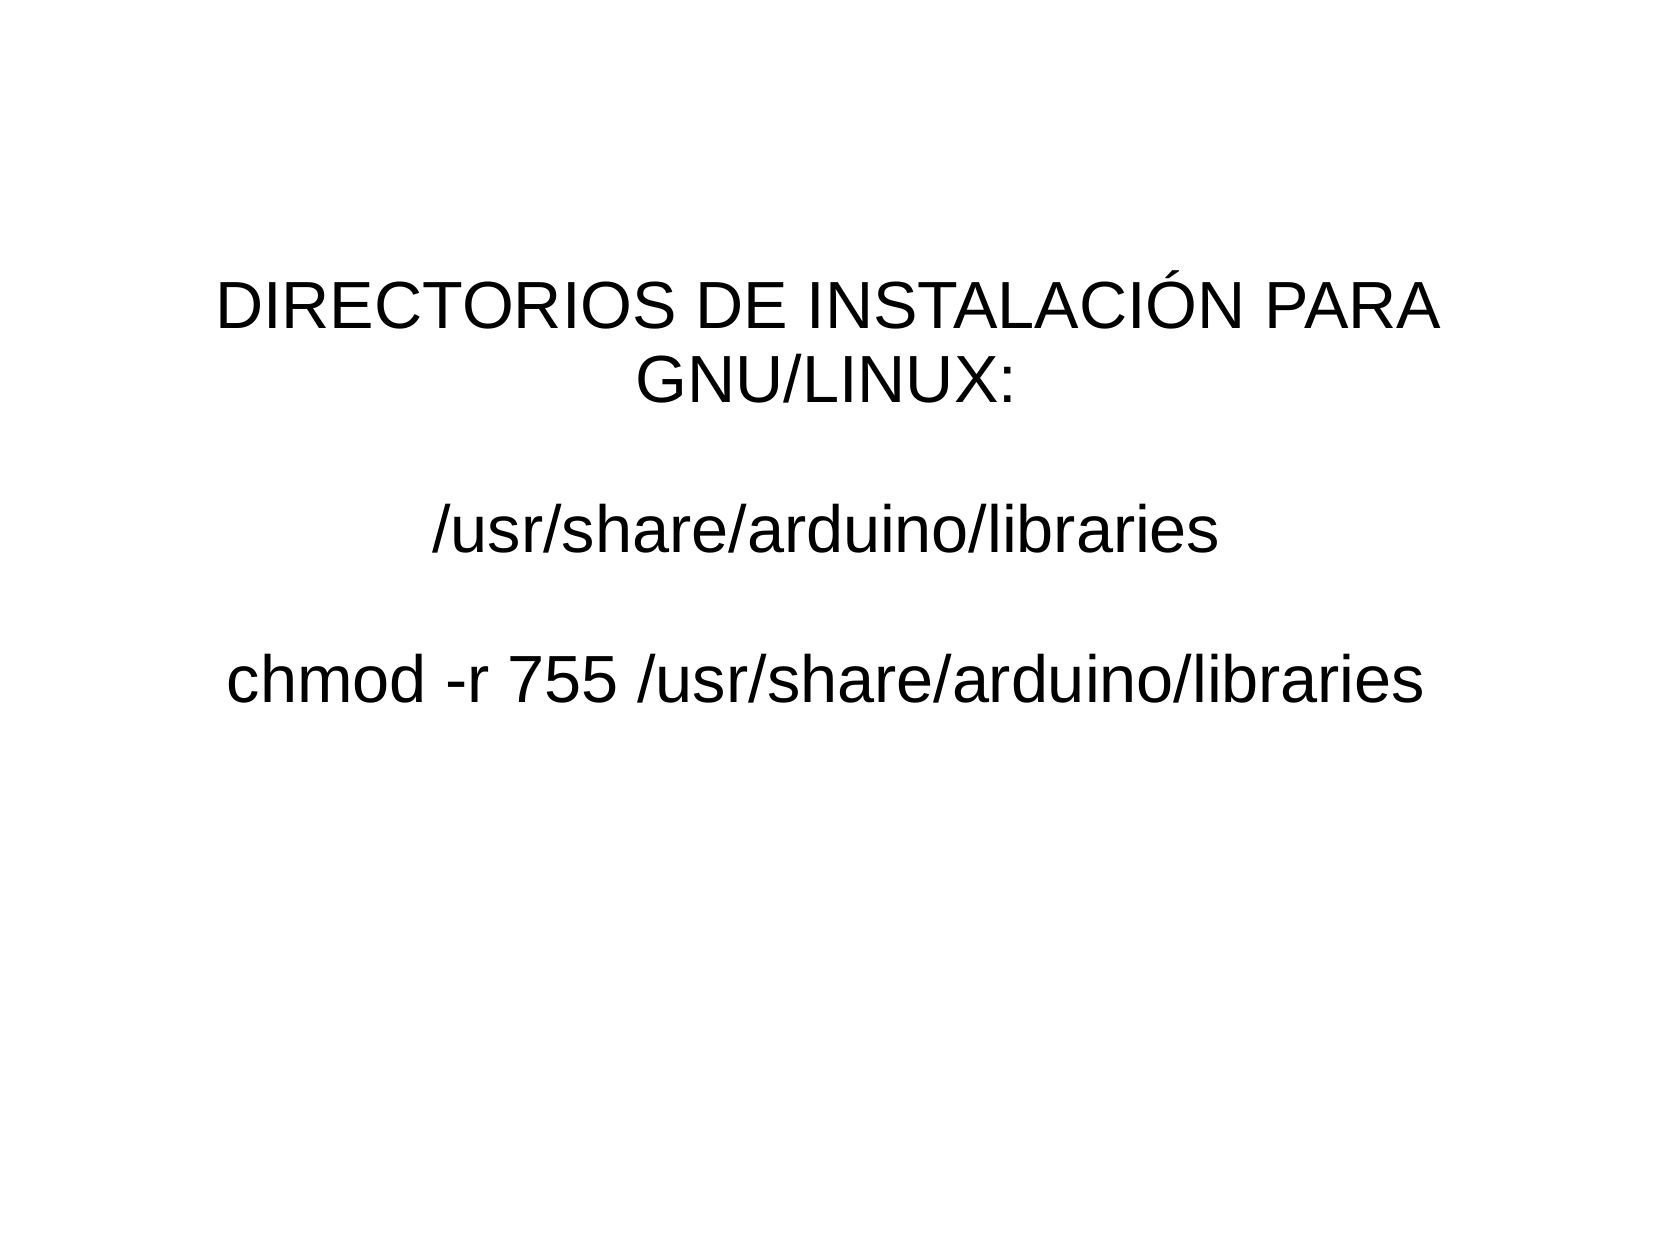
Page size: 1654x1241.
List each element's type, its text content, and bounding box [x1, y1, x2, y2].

subtitle DIRECTORIOS DE INSTALACIÓN PARA GNU/LINUX: /usr/share/arduino/libraries chmod -r 755 /usr/share/arduino/libraries [82, 49, 1571, 1010]
